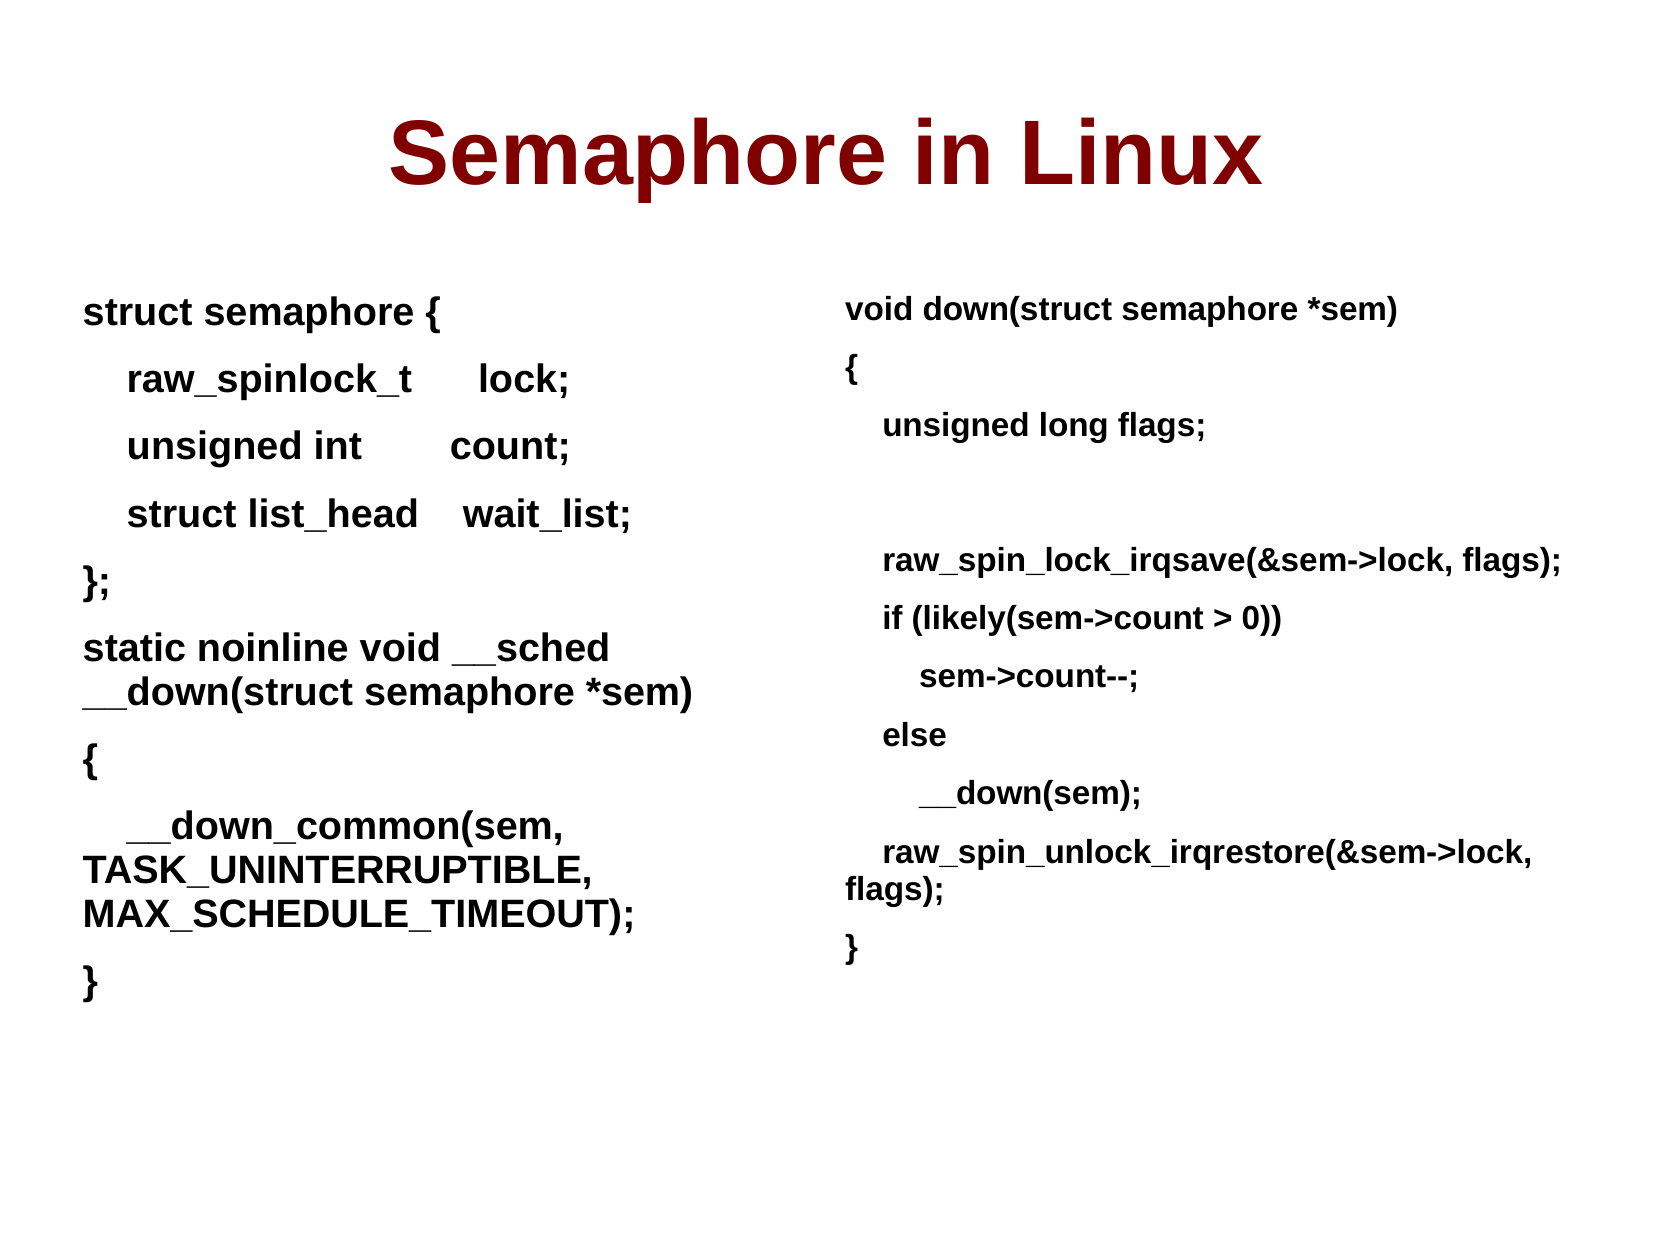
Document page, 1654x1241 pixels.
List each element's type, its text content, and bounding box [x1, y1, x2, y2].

title Semaphore in Linux [82, 49, 1571, 257]
list struct semaphore { raw_spinlock_t lock; unsigned int count; struct list_head wait_list; }; static noinline void __sched __down(struct semaphore *sem) { __down_common(sem, TASK_UNINTERRUPTIBLE, MAX_SCHEDULE_TIMEOUT); } [82, 290, 809, 1010]
list void down(struct semaphore *sem) { unsigned long flags; raw_spin_lock_irqsave(&sem->lock, flags); if (likely(sem->count > 0)) sem->count--; else __down(sem); raw_spin_unlock_irqrestore(&sem->lock, flags); } [845, 290, 1572, 1010]
